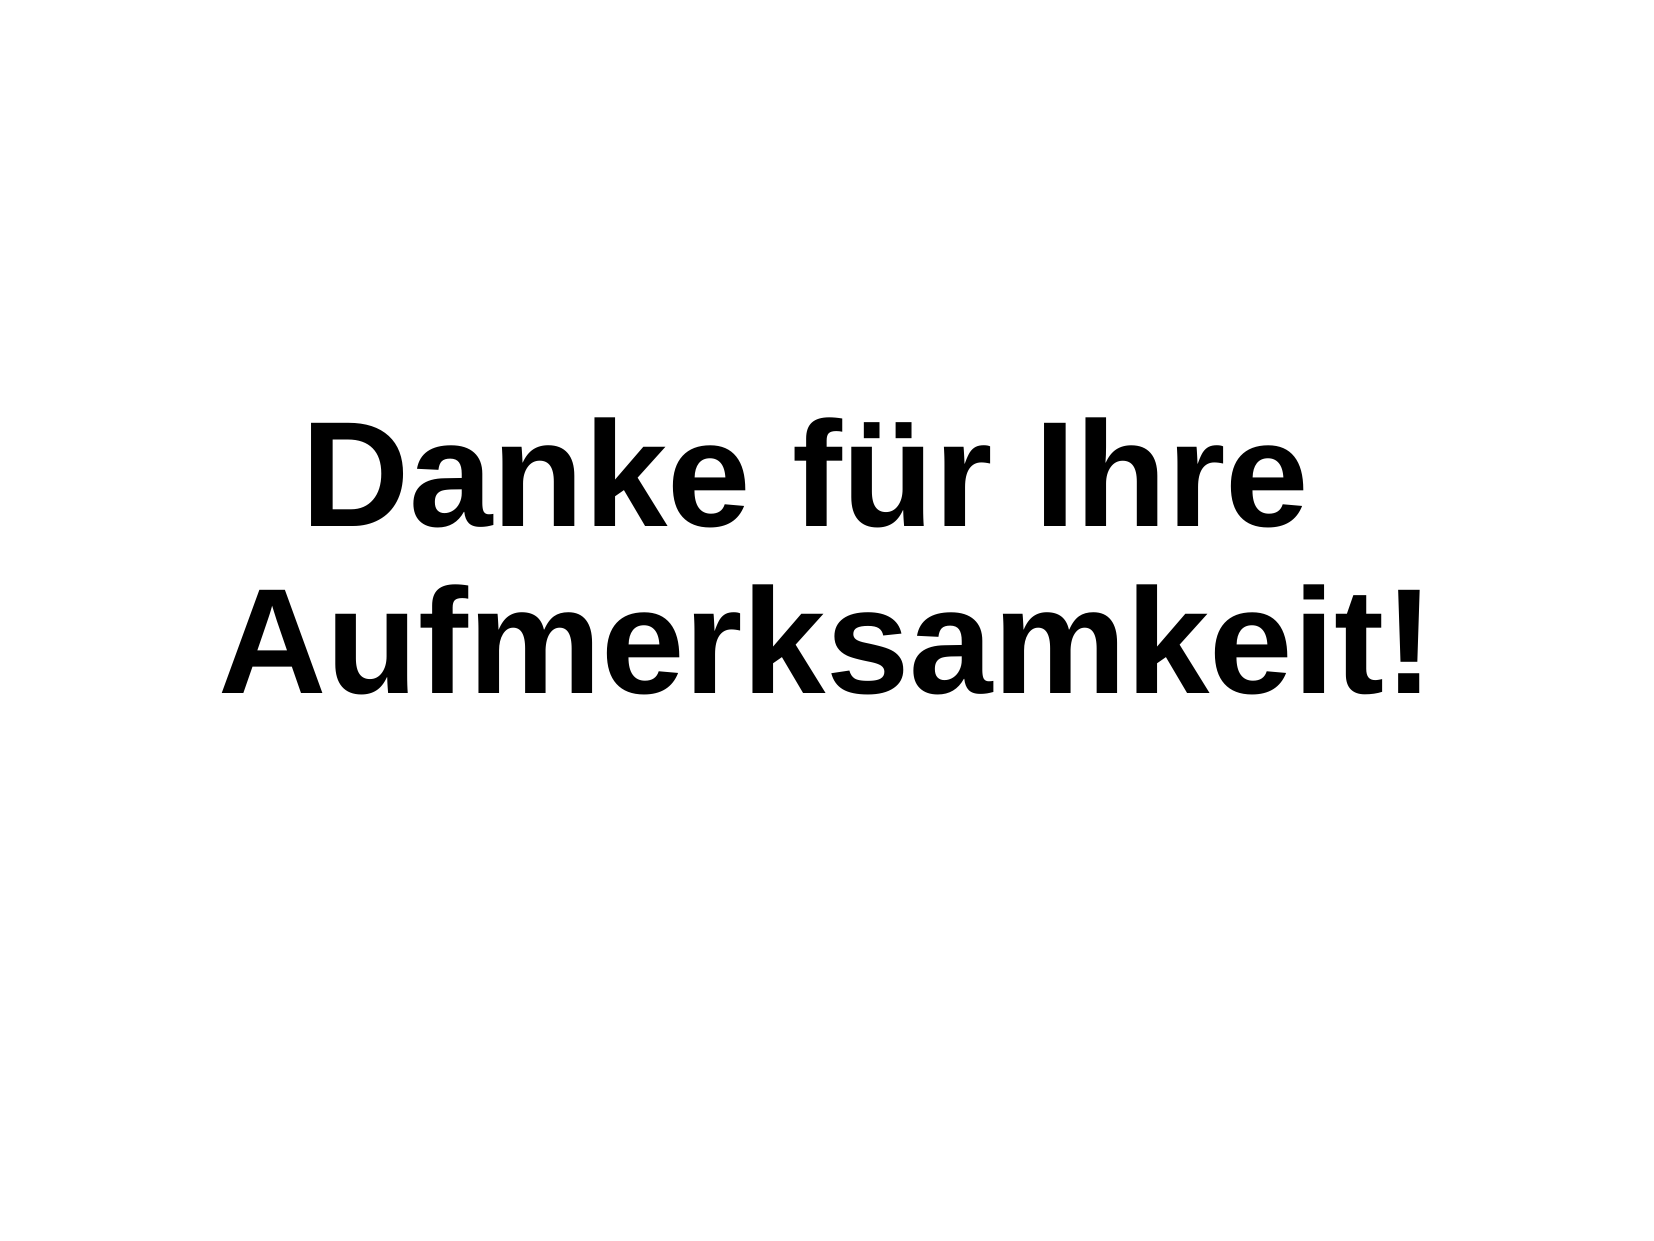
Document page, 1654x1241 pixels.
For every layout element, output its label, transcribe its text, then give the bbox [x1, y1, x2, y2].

title Danke für Ihre Aufmerksamkeit! [82, 390, 1571, 726]
